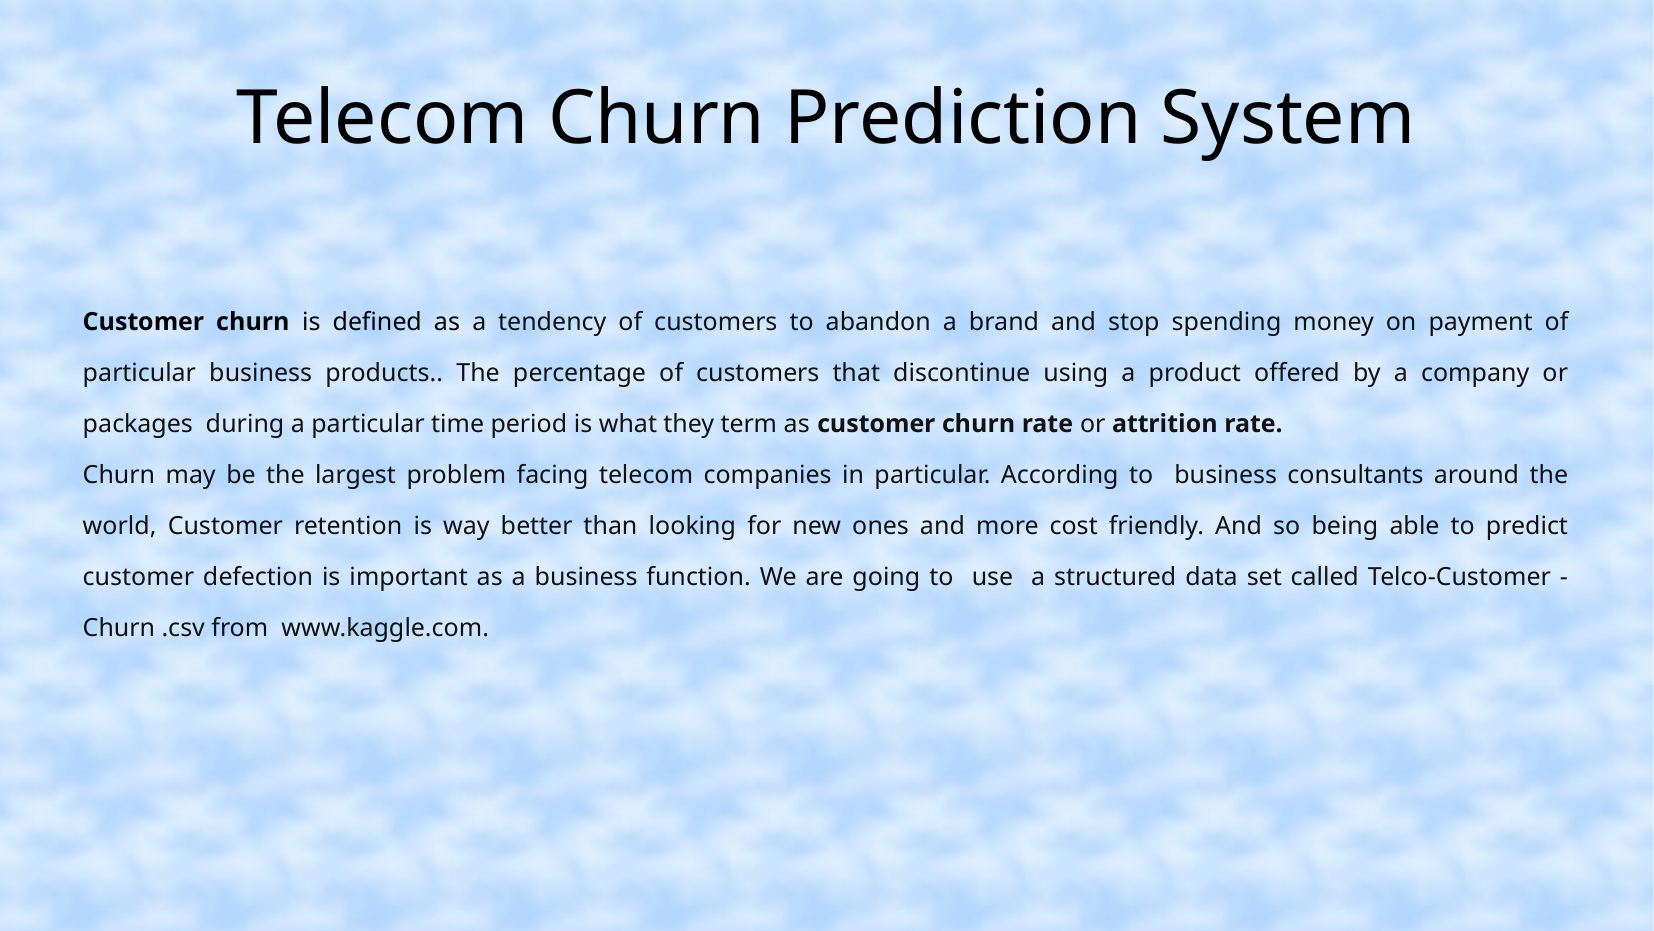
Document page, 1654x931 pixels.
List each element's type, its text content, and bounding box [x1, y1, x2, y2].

subtitle Customer churn is defined as a tendency of customers to abandon a brand and stop spending money on payment of particular business products.. The percentage of customers that discontinue using a product offered by a company or packages during a particular time period is what they term as customer churn rate or attrition rate. Churn may be the largest problem facing telecom companies in particular. According to business consultants around the world, Customer retention is way better than looking for new ones and more cost friendly. And so being able to predict customer defection is important as a business function. We are going to use a structured data set called Telco-Customer -Churn .csv from www.kaggle.com. [82, 37, 1571, 757]
picture [0, 0, 1654, 931]
